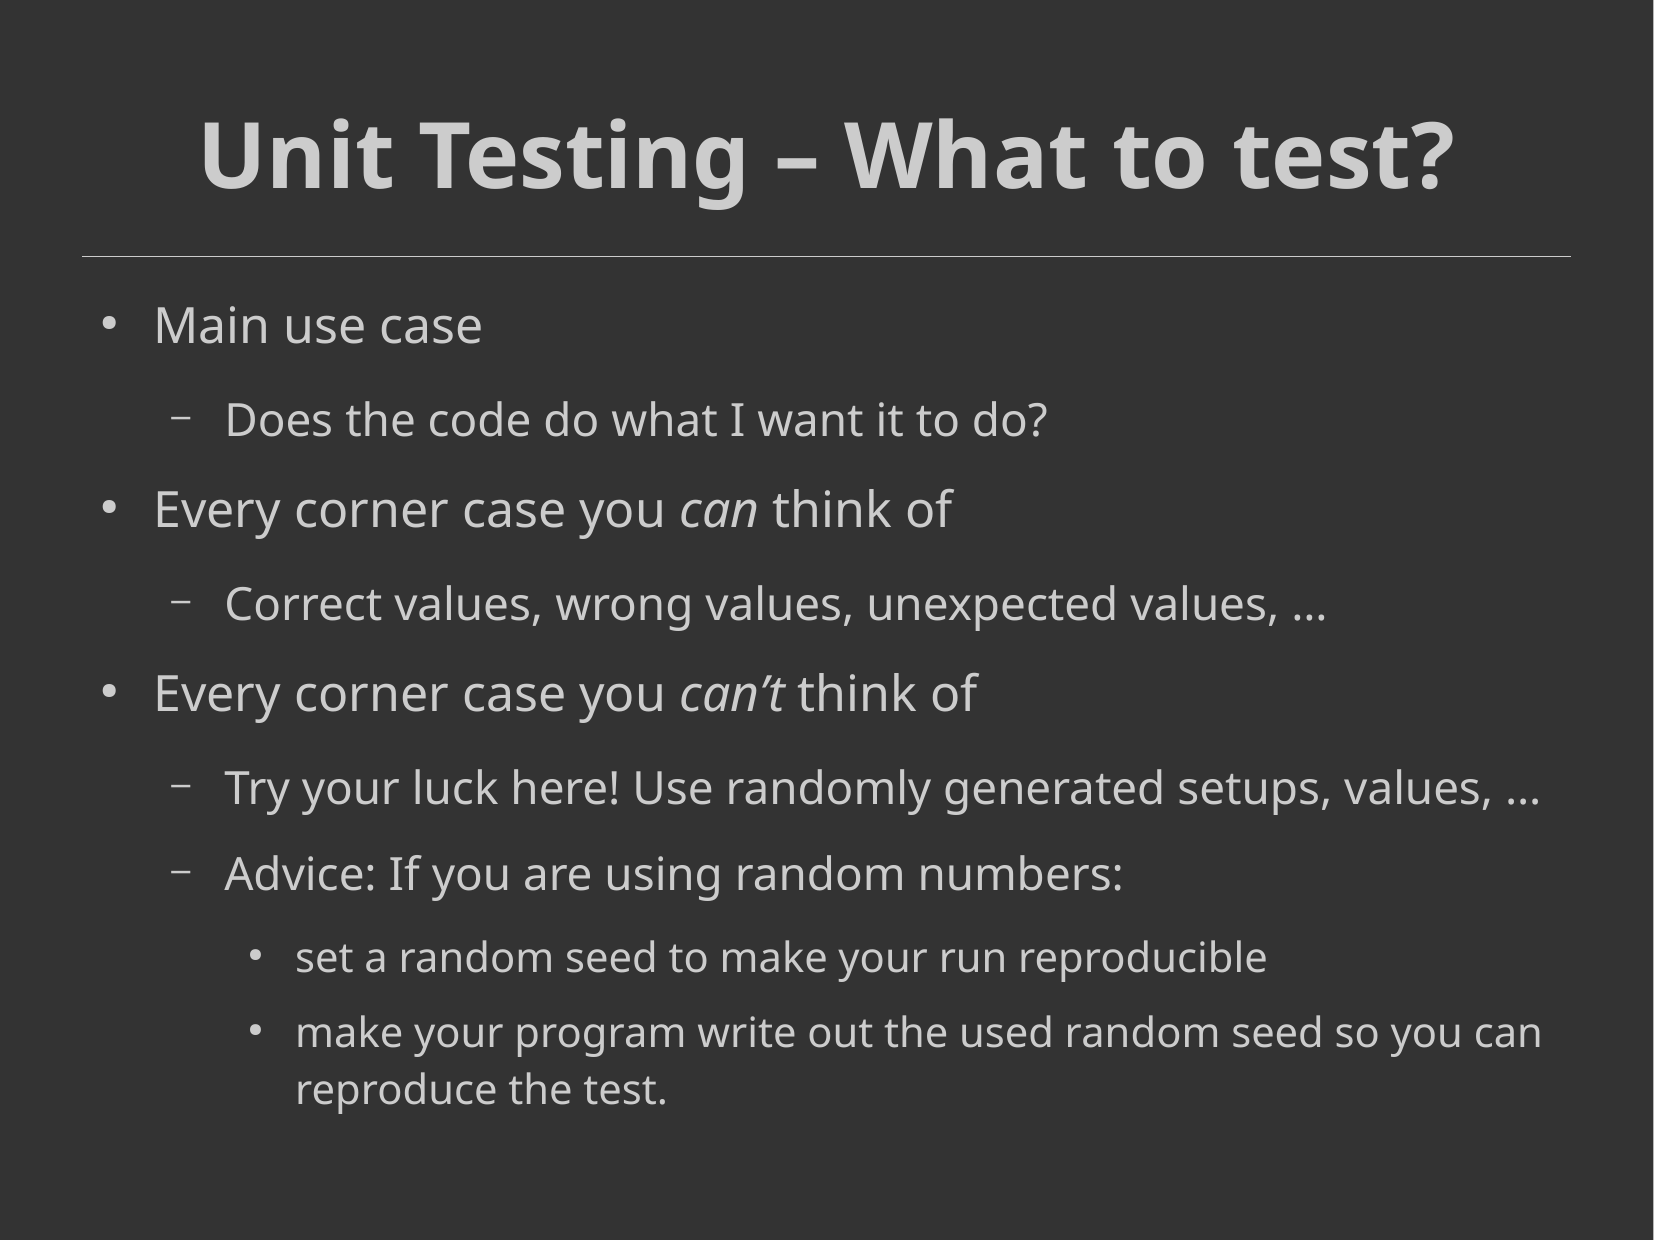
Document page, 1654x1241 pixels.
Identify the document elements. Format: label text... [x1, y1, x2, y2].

list Main use case Does the code do what I want it to do? Every corner case you can think of Correct values, wrong values, unexpected values, … Every corner case you can’t think of Try your luck here! Use randomly generated setups, values, … Advice: If you are using random numbers: set a random seed to make your run reproducible make your program write out the used random seed so you can reproduce the test. [82, 290, 1571, 1182]
title Unit Testing – What to test? [82, 49, 1571, 257]
